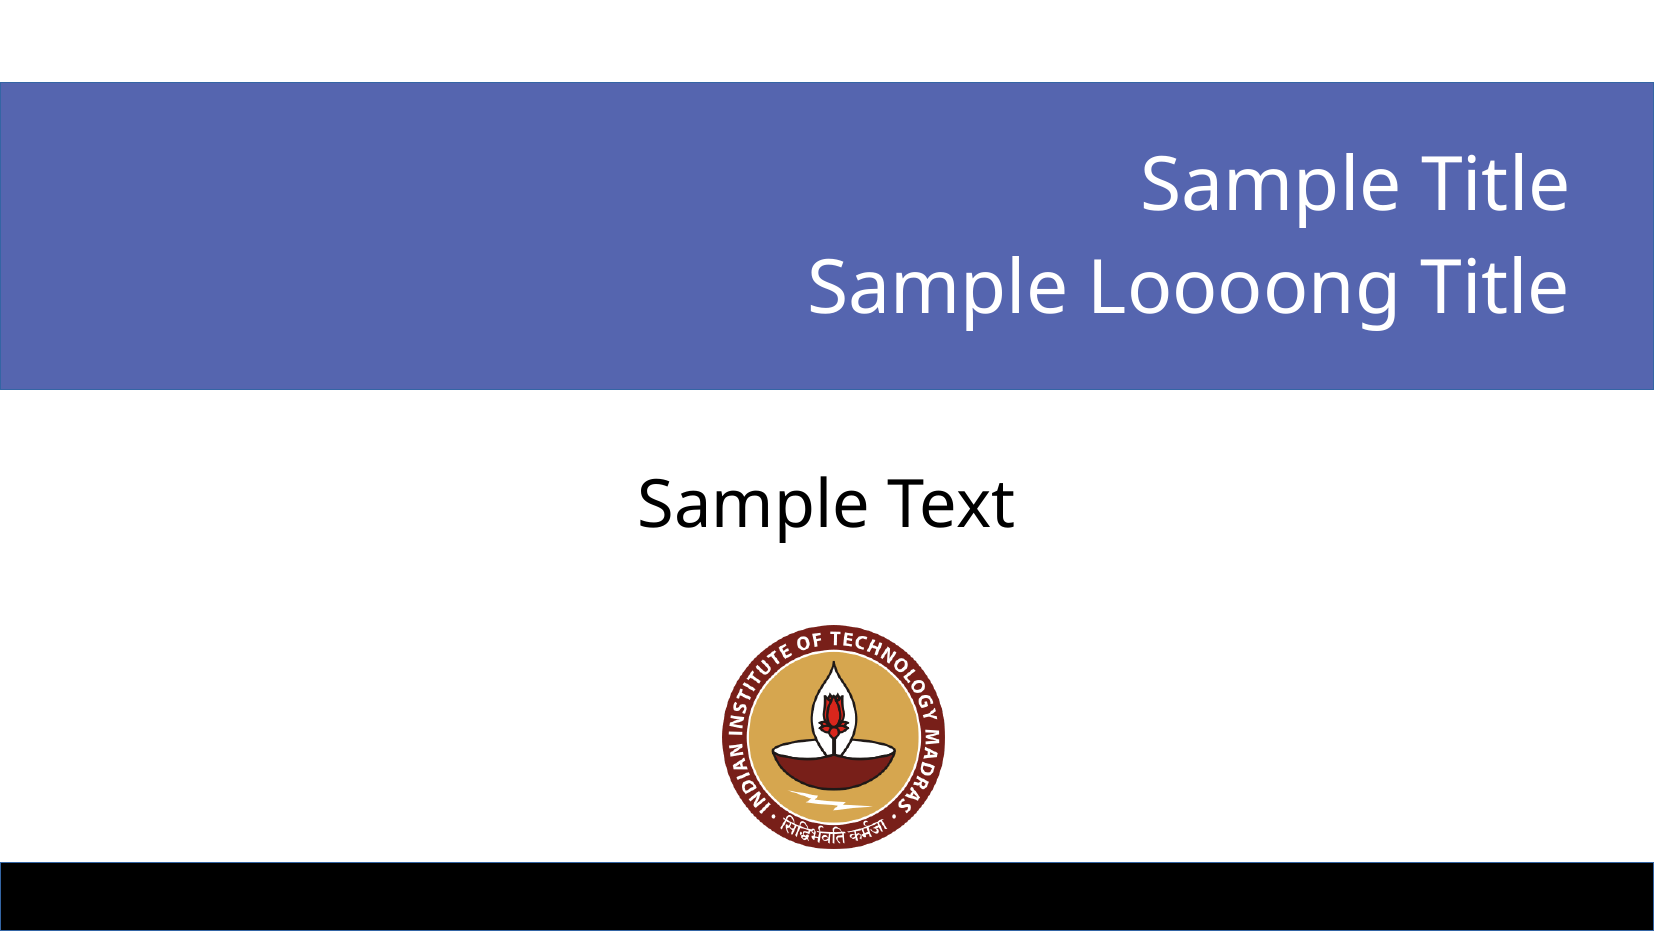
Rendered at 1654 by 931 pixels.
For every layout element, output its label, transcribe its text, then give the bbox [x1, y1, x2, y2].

text_box [0, 82, 1654, 390]
title Sample Title Sample Loooong Title [82, 130, 1571, 336]
text_box [0, 862, 1654, 931]
subtitle Sample Text [82, 389, 1571, 615]
picture [722, 625, 945, 849]
